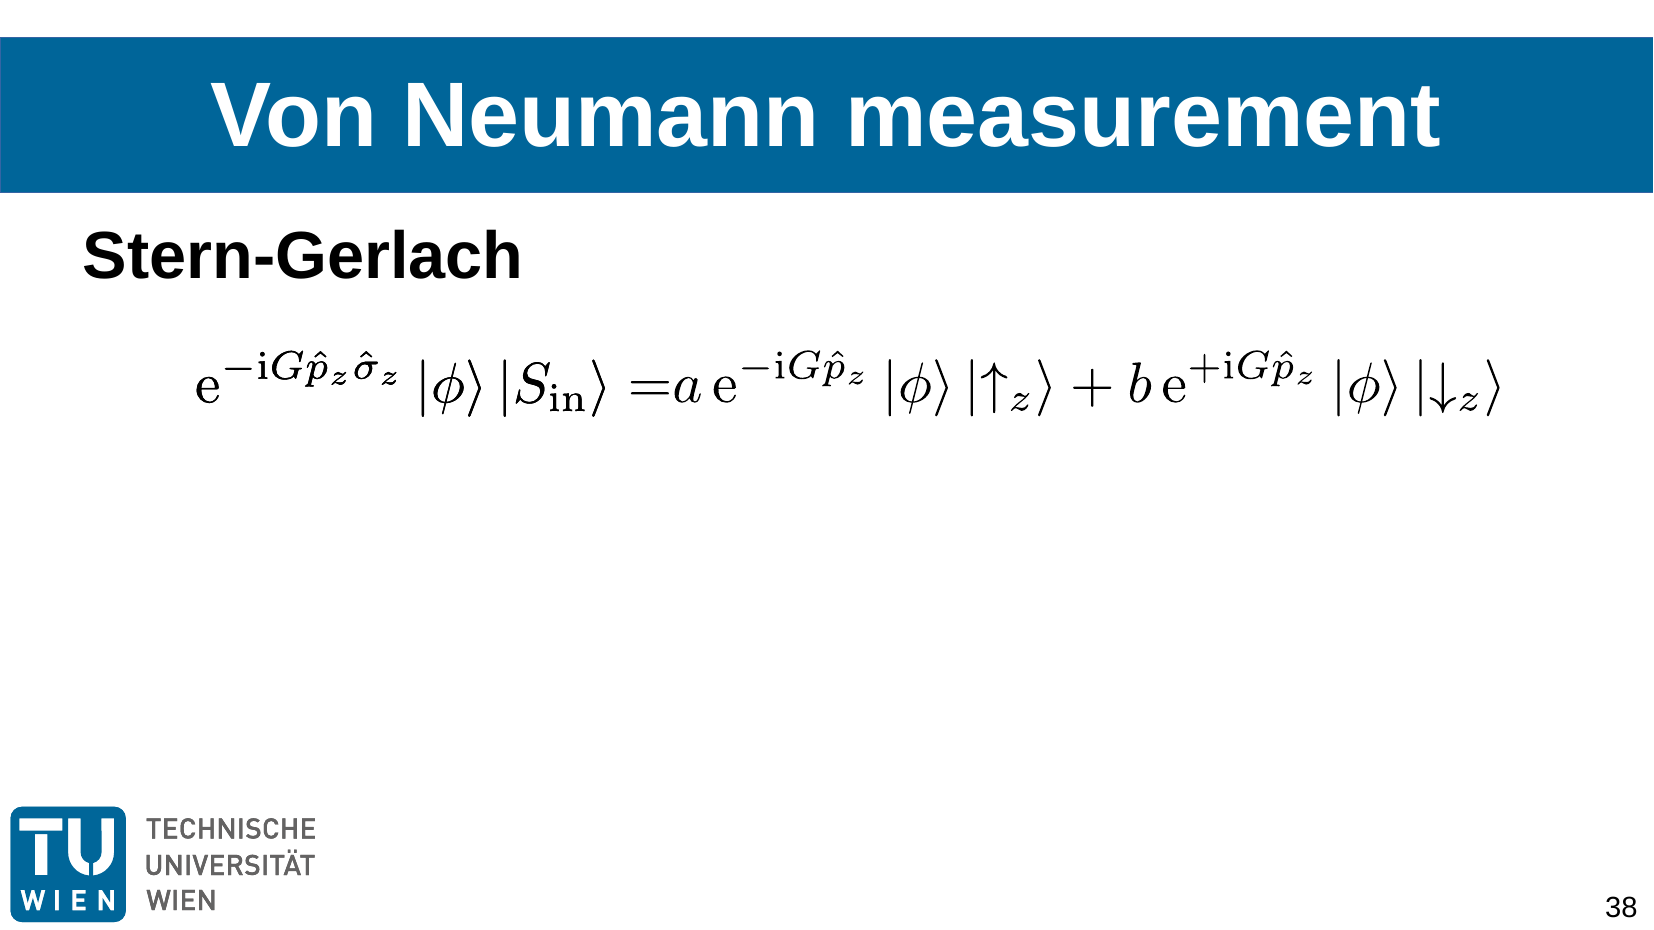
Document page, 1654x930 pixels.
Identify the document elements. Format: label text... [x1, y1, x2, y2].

picture [184, 330, 1515, 440]
list Stern-Gerlach [82, 217, 1571, 301]
title Von Neumann measurement [0, 37, 1653, 193]
